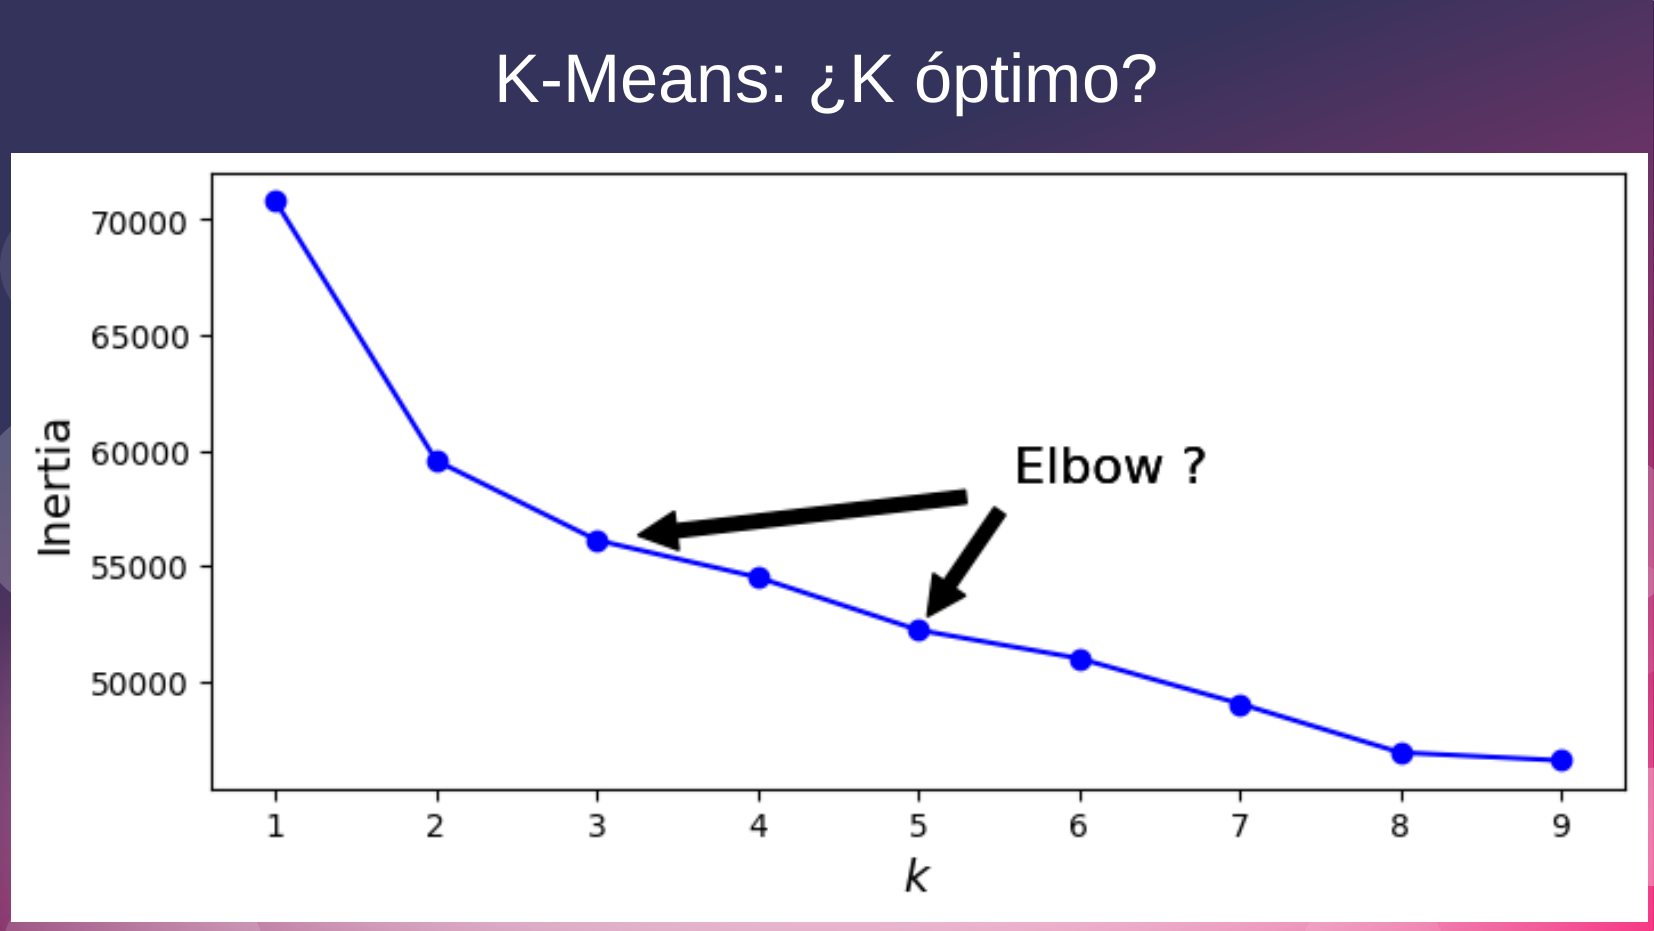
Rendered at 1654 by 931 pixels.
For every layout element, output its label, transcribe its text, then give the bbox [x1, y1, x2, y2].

picture [11, 153, 1648, 922]
title K-Means: ¿K óptimo? [88, 0, 1565, 153]
